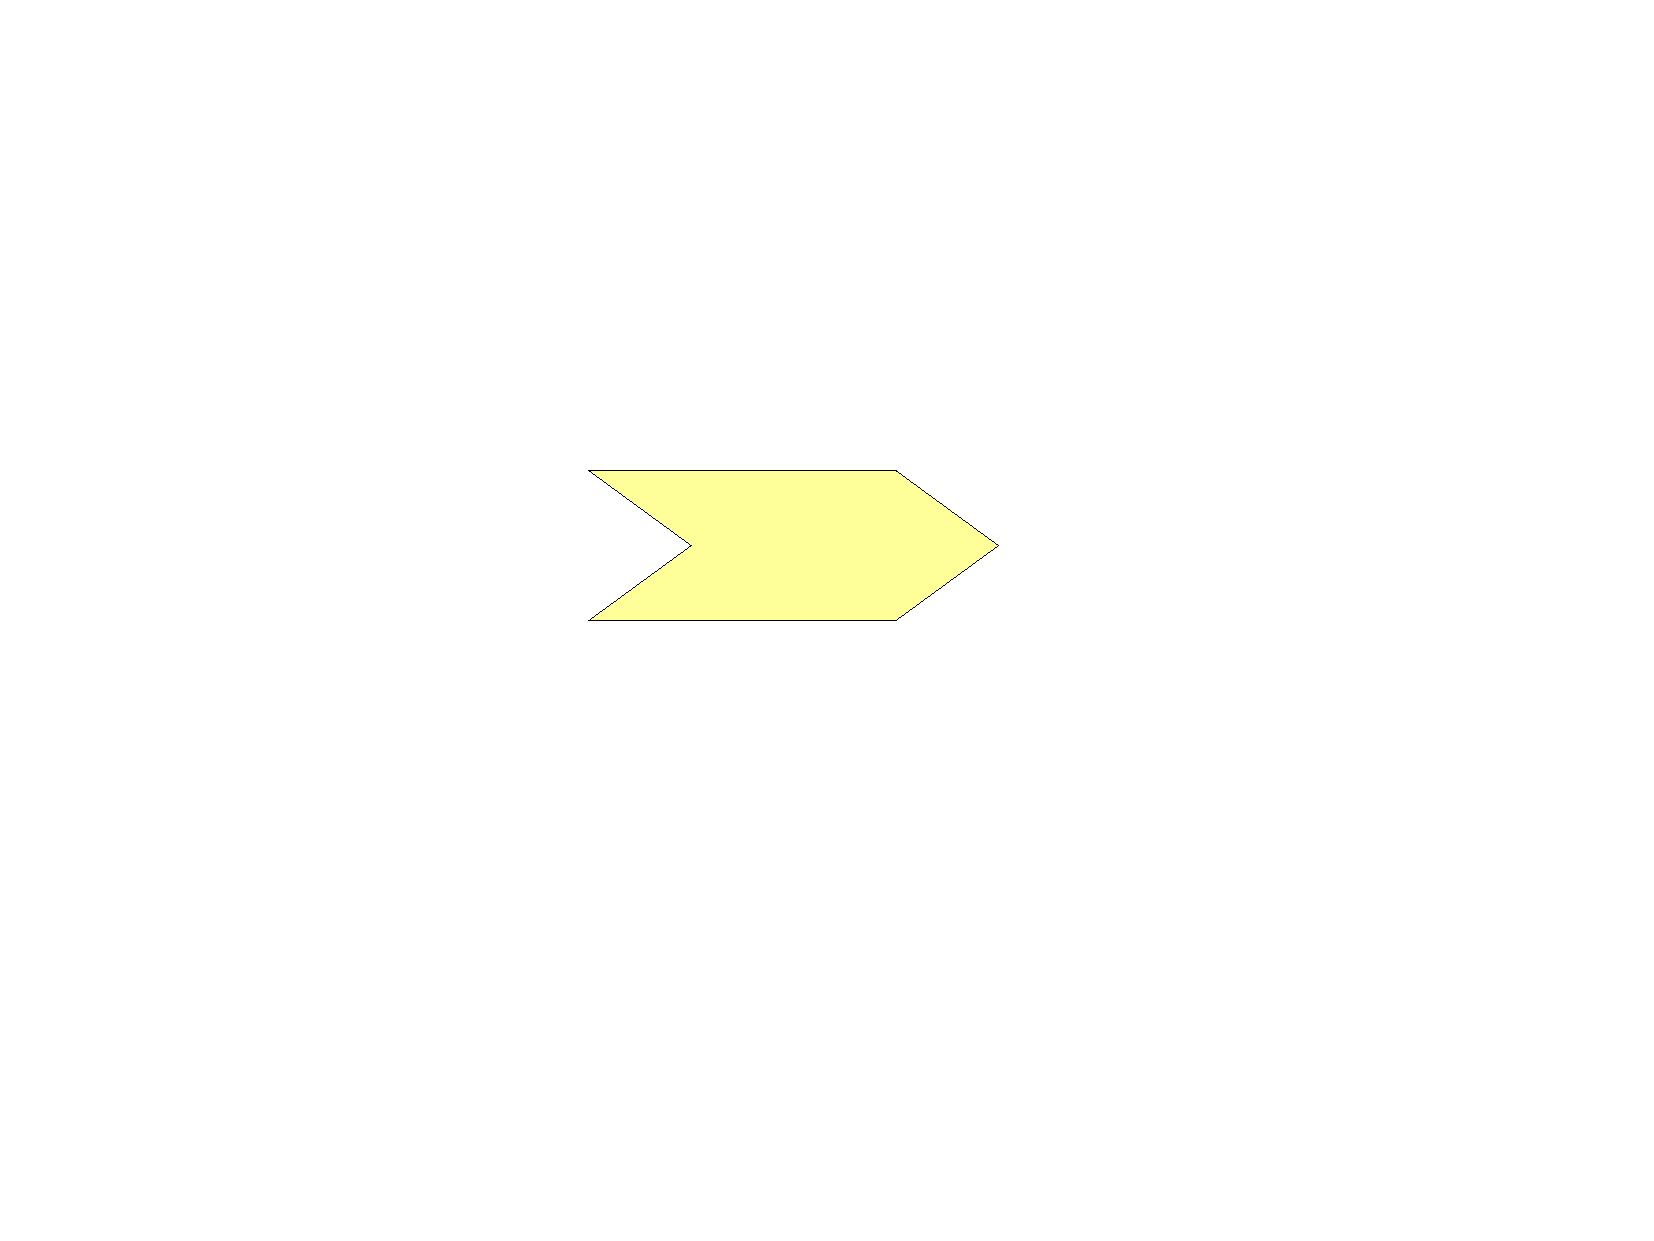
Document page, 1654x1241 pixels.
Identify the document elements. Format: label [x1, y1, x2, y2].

text_box [588, 470, 999, 621]
